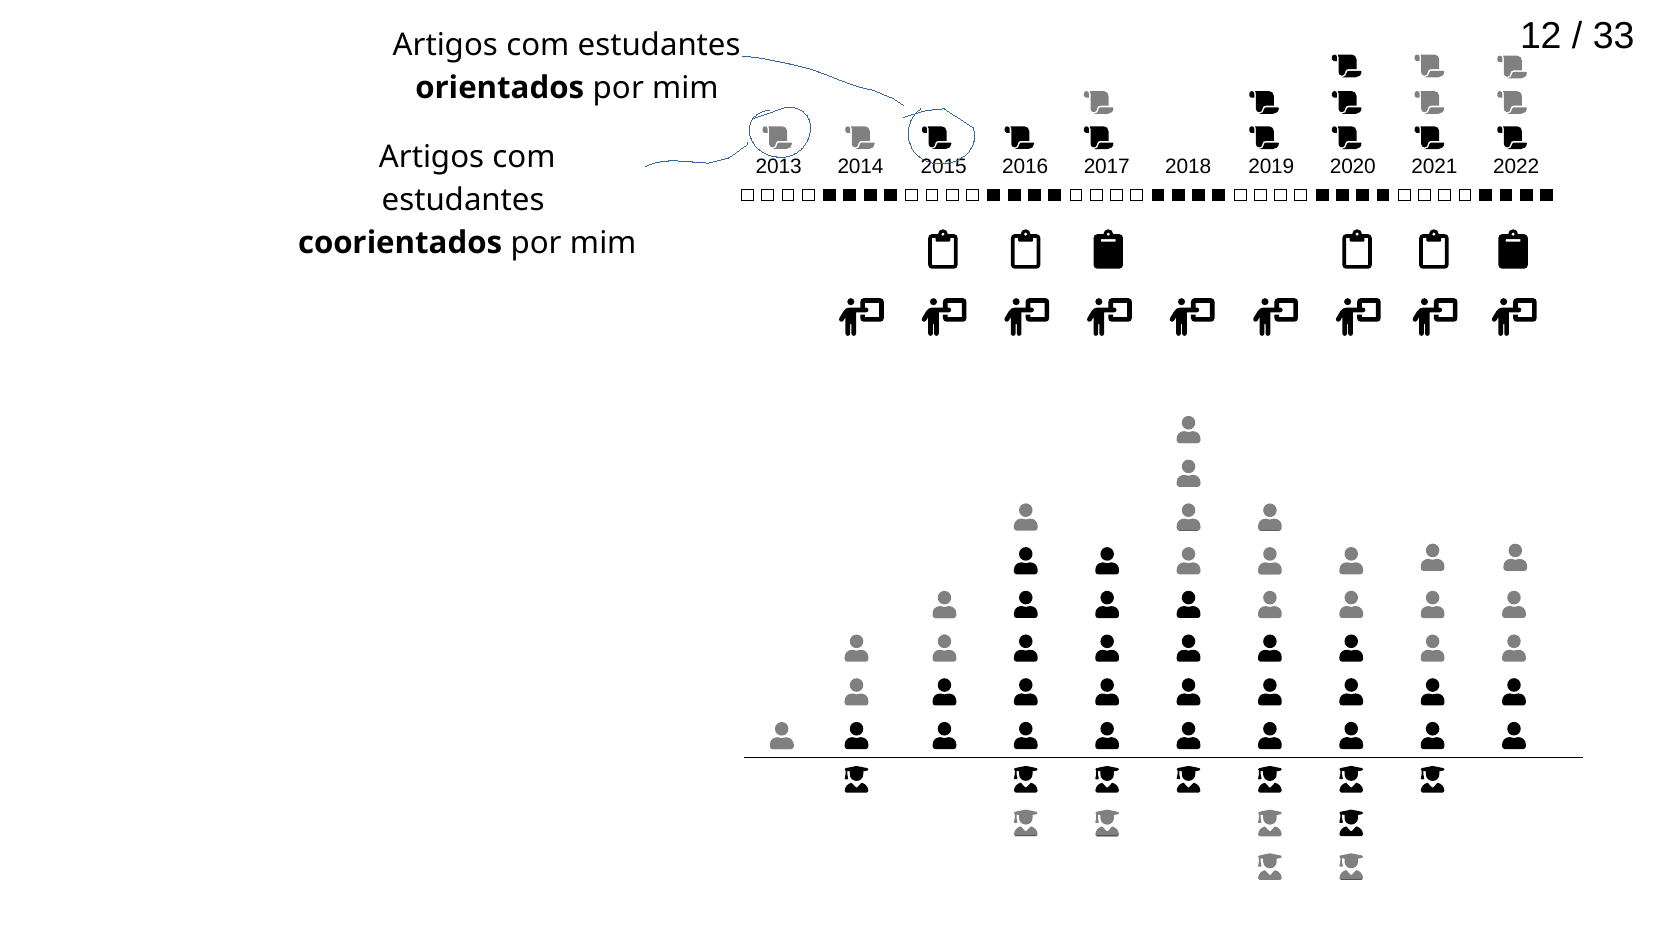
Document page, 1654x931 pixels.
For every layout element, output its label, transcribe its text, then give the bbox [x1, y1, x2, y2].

picture [1013, 547, 1038, 575]
text_box [966, 189, 979, 201]
text_box [844, 633, 871, 663]
text_box [1152, 189, 1164, 201]
picture [919, 298, 967, 336]
picture [1176, 678, 1201, 706]
picture [1342, 229, 1372, 269]
text_box [767, 720, 794, 750]
picture [1004, 124, 1035, 151]
picture [1502, 678, 1526, 706]
text_box [1377, 189, 1389, 201]
text_box [1479, 189, 1492, 201]
text_box [864, 189, 877, 201]
picture [1013, 634, 1038, 662]
picture [1167, 298, 1215, 336]
picture [1010, 229, 1041, 269]
picture [1339, 809, 1364, 837]
text_box [1013, 502, 1040, 532]
text_box [1257, 501, 1284, 531]
text_box [1174, 546, 1201, 576]
text_box [987, 189, 1000, 201]
text_box 2018 [1150, 147, 1227, 186]
text_box [844, 677, 871, 707]
text_box [1420, 590, 1446, 619]
text_box [1336, 189, 1349, 201]
picture [1419, 229, 1449, 269]
picture [1420, 678, 1445, 706]
text_box 2020 [1315, 147, 1391, 186]
picture [1498, 229, 1528, 269]
picture [1333, 298, 1381, 336]
text_box [1520, 189, 1533, 201]
text_box [1338, 547, 1365, 576]
text_box 2017 [1068, 147, 1145, 186]
text_box [1254, 189, 1267, 201]
text_box [1130, 189, 1143, 201]
text_box 2016 [987, 147, 1064, 186]
text_box [1234, 189, 1247, 201]
picture [932, 721, 957, 750]
text_box [1356, 189, 1369, 201]
picture [1084, 298, 1132, 336]
text_box [1172, 189, 1185, 201]
text_box [1500, 189, 1512, 201]
picture [1095, 678, 1119, 706]
picture [1339, 678, 1364, 706]
text_box [1540, 189, 1553, 201]
picture [1489, 298, 1537, 336]
picture [1249, 124, 1279, 151]
text_box [1501, 634, 1528, 663]
picture [1502, 721, 1526, 750]
text_box [1294, 189, 1307, 201]
text_box 2022 [1478, 147, 1555, 186]
text_box 2014 [822, 147, 899, 186]
text_box [761, 189, 774, 201]
text_box [741, 189, 754, 201]
picture [1095, 547, 1119, 575]
text_box [1257, 590, 1284, 619]
text_box [1257, 545, 1284, 575]
picture [1176, 634, 1201, 662]
text_box [1413, 83, 1446, 119]
picture [1250, 298, 1299, 336]
text_box [1212, 189, 1225, 201]
text_box [1257, 851, 1284, 880]
picture [1420, 721, 1445, 750]
text_box [946, 189, 959, 201]
text_box [1013, 806, 1040, 836]
picture [1095, 590, 1119, 619]
text_box [1257, 808, 1284, 838]
picture [922, 124, 952, 151]
picture [844, 721, 869, 750]
text_box [1316, 189, 1329, 201]
picture [1013, 721, 1038, 750]
picture [1083, 124, 1114, 151]
text_box [844, 118, 876, 155]
picture [1176, 721, 1201, 750]
text_box 2015 [905, 147, 982, 186]
text_box [1438, 189, 1451, 201]
text_box [905, 189, 918, 201]
picture [1420, 766, 1445, 793]
picture [1258, 766, 1282, 793]
picture [1339, 765, 1364, 793]
picture [932, 678, 957, 706]
text_box [1502, 542, 1529, 572]
text_box [1008, 189, 1021, 201]
text_box [1274, 189, 1287, 201]
text_box [1338, 850, 1365, 880]
text_box [1420, 542, 1446, 572]
text_box [1174, 414, 1201, 444]
picture [1013, 590, 1038, 618]
text_box [1093, 806, 1120, 836]
picture [1331, 124, 1362, 151]
text_box [1048, 189, 1061, 201]
text_box [823, 189, 836, 201]
text_box 2013 [740, 147, 817, 186]
text_box [782, 189, 794, 201]
text_box [1028, 189, 1041, 201]
text_box [1174, 501, 1201, 531]
picture [1013, 678, 1038, 706]
picture [1176, 590, 1201, 618]
picture [1414, 124, 1445, 151]
text_box [931, 634, 958, 664]
text_box [1110, 189, 1123, 201]
picture [1258, 678, 1282, 706]
picture [1410, 298, 1458, 336]
text_box [761, 118, 794, 155]
picture [1497, 124, 1527, 151]
picture [1249, 89, 1279, 116]
text_box Artigos com estudantes orientados por mim [378, 14, 792, 101]
picture [1339, 721, 1364, 750]
text_box [1418, 189, 1431, 201]
text_box 2021 [1396, 147, 1473, 186]
text_box [1192, 189, 1205, 201]
picture [836, 298, 884, 336]
text_box 2019 [1233, 147, 1310, 186]
text_box [1413, 46, 1446, 82]
picture [1176, 765, 1201, 793]
picture [1013, 765, 1038, 793]
text_box [1083, 83, 1115, 119]
text_box [1459, 189, 1471, 201]
text_box [1420, 634, 1446, 663]
text_box [1174, 458, 1201, 488]
text_box [926, 189, 938, 201]
picture [1093, 229, 1124, 269]
text_box [931, 589, 958, 619]
picture [844, 766, 869, 793]
text_box [1070, 189, 1082, 201]
text_box [1090, 189, 1103, 201]
picture [1258, 634, 1282, 662]
picture [1095, 634, 1119, 662]
picture [1331, 52, 1362, 79]
text_box [1398, 189, 1411, 201]
text_box [884, 189, 897, 201]
text_box <number> / 33 [1375, 0, 1654, 71]
text_box [1496, 47, 1529, 119]
picture [1258, 721, 1282, 750]
text_box Artigos com estudantes coorientados por mim [283, 127, 662, 211]
text_box [802, 189, 815, 201]
picture [1095, 766, 1119, 793]
picture [1331, 89, 1362, 116]
picture [1339, 634, 1364, 662]
text_box [843, 189, 856, 201]
picture [928, 229, 958, 269]
text_box [1338, 589, 1365, 619]
text_box [1501, 590, 1528, 619]
picture [1095, 721, 1119, 750]
picture [1001, 298, 1050, 336]
